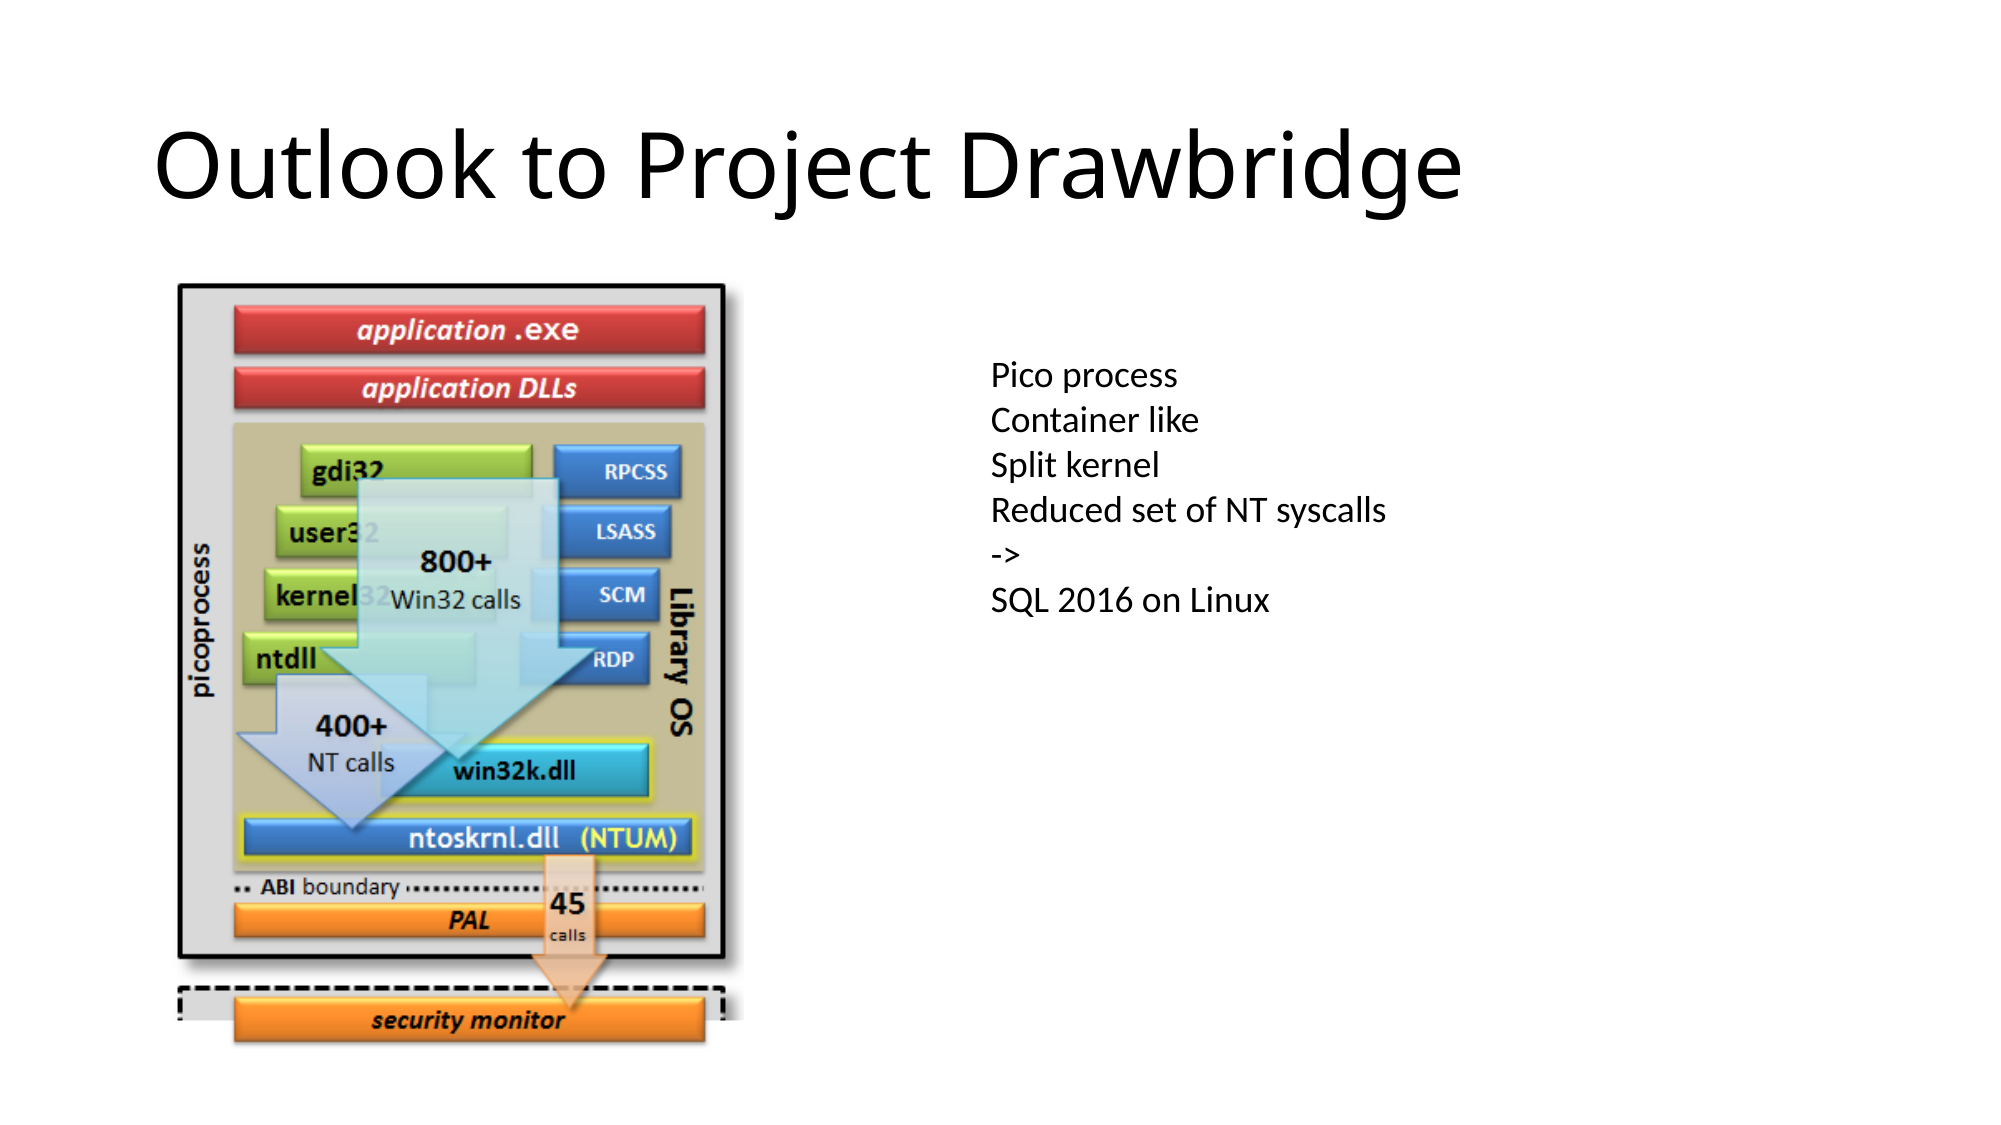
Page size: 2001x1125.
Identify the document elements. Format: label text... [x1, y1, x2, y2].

title Outlook to Project Drawbridge [137, 59, 1863, 278]
picture [163, 277, 744, 1049]
text_box Pico process Container like Split kernel Reduced set of NT syscalls -> SQL 2016 on Linux [975, 342, 1407, 631]
